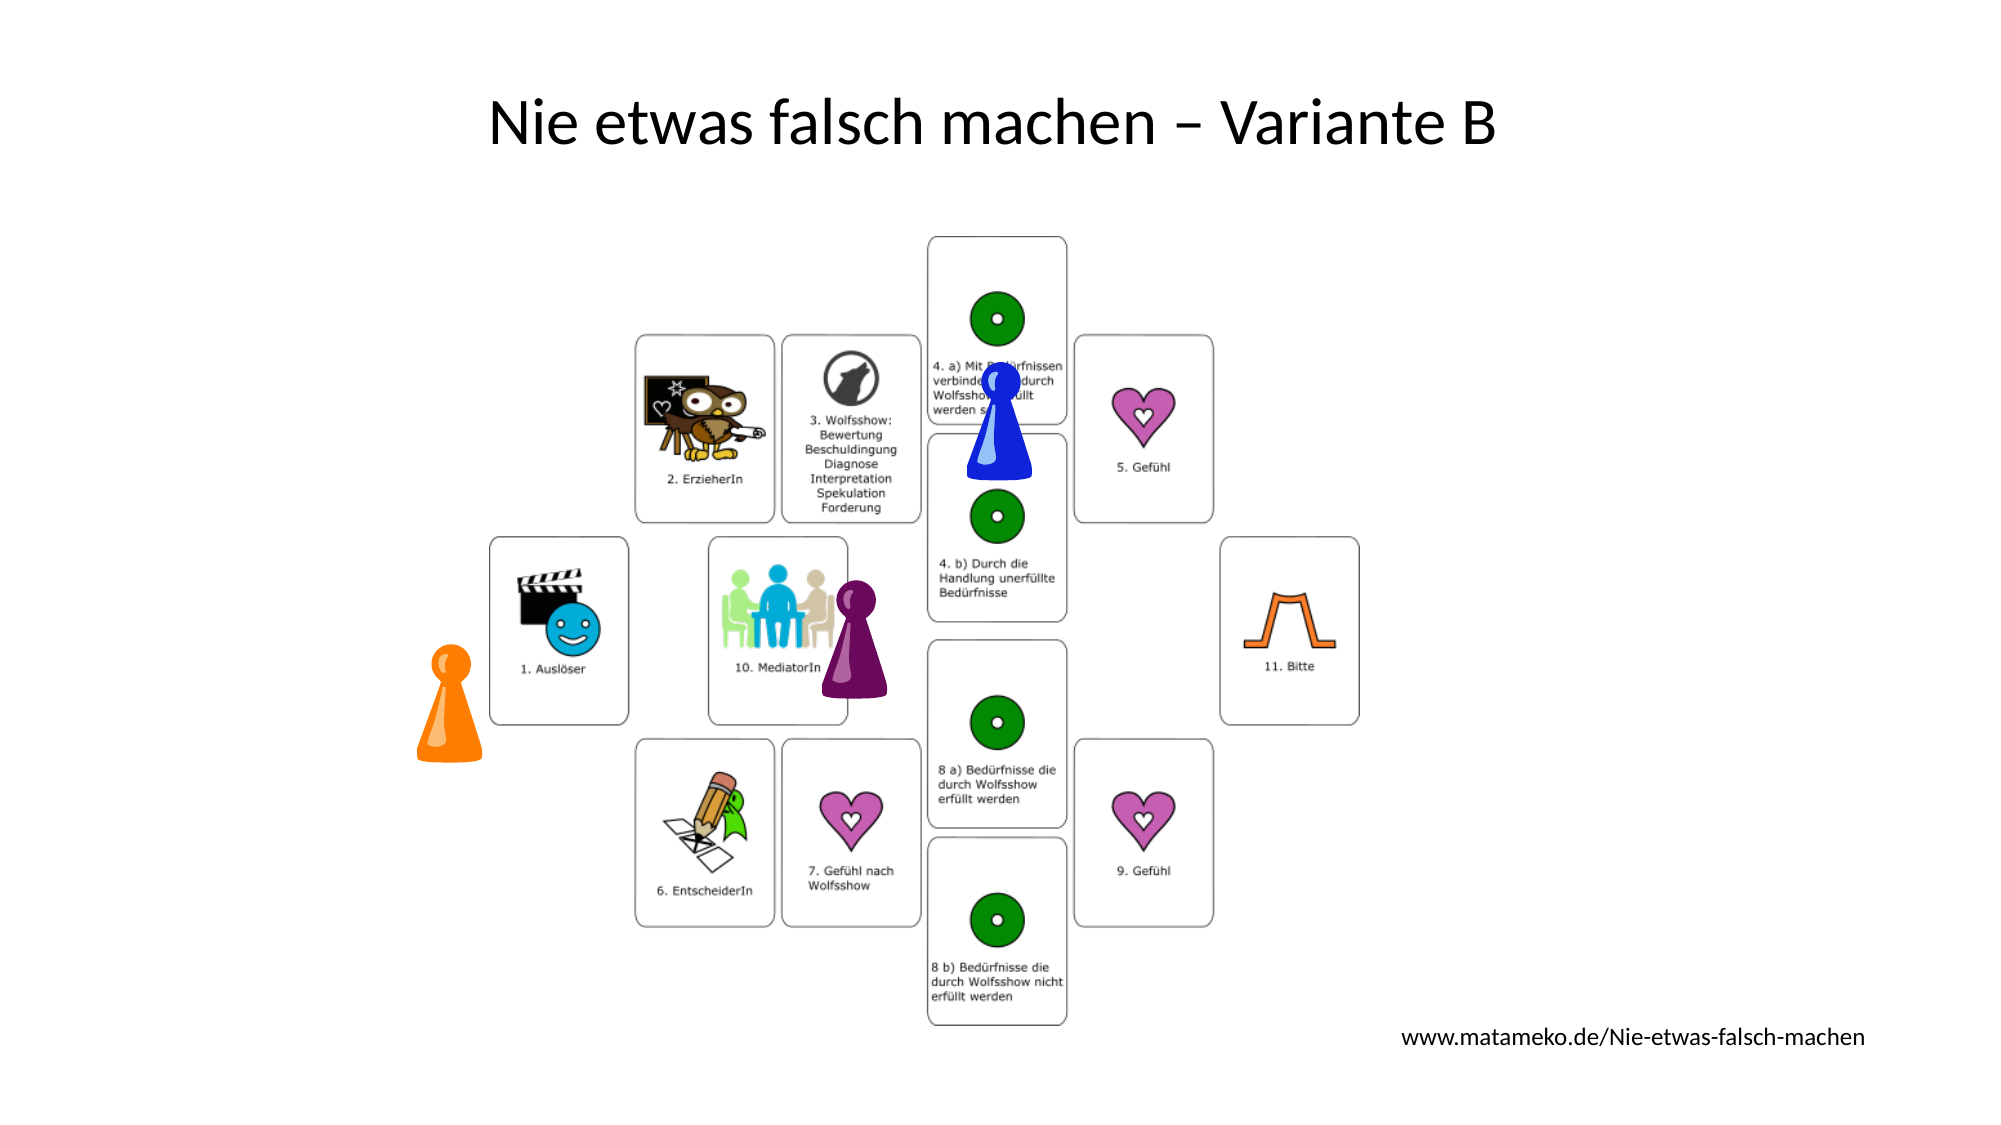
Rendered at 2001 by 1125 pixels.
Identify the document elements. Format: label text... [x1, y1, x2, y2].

text_box [967, 362, 1032, 481]
text_box www.matameko.de/Nie-etwas-falsch-machen [1386, 1013, 1882, 1058]
text_box Nie etwas falsch machen – Variante B [473, 70, 1563, 167]
text_box [822, 580, 888, 699]
text_box [417, 644, 483, 763]
picture [489, 236, 1360, 1026]
